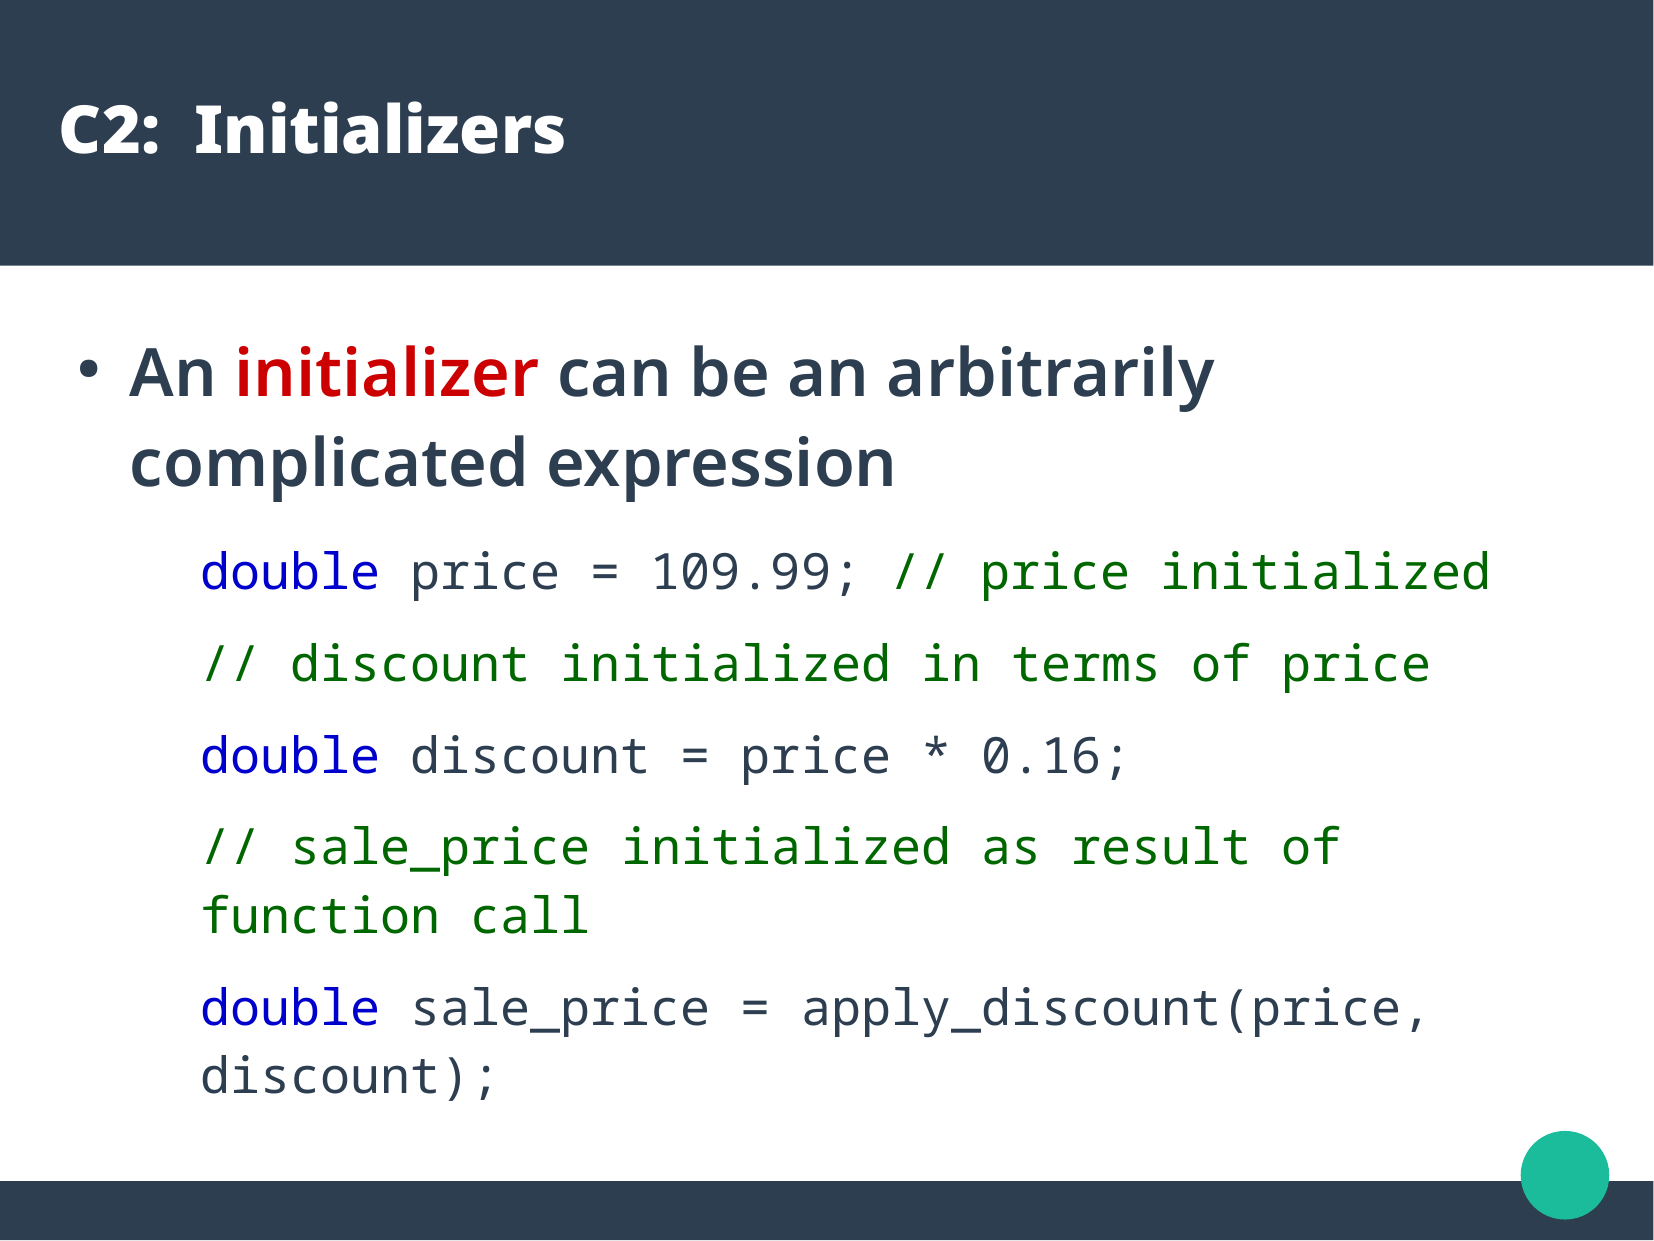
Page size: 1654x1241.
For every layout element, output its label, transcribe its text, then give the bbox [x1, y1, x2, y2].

list An initializer can be an arbitrarily complicated expression double price = 109.99; // price initialized // discount initialized in terms of price double discount = price * 0.16; // sale_price initialized as result of function call double sale_price = apply_discount(price, discount); [59, 324, 1595, 1152]
title C2: Initializers [59, 49, 1595, 207]
